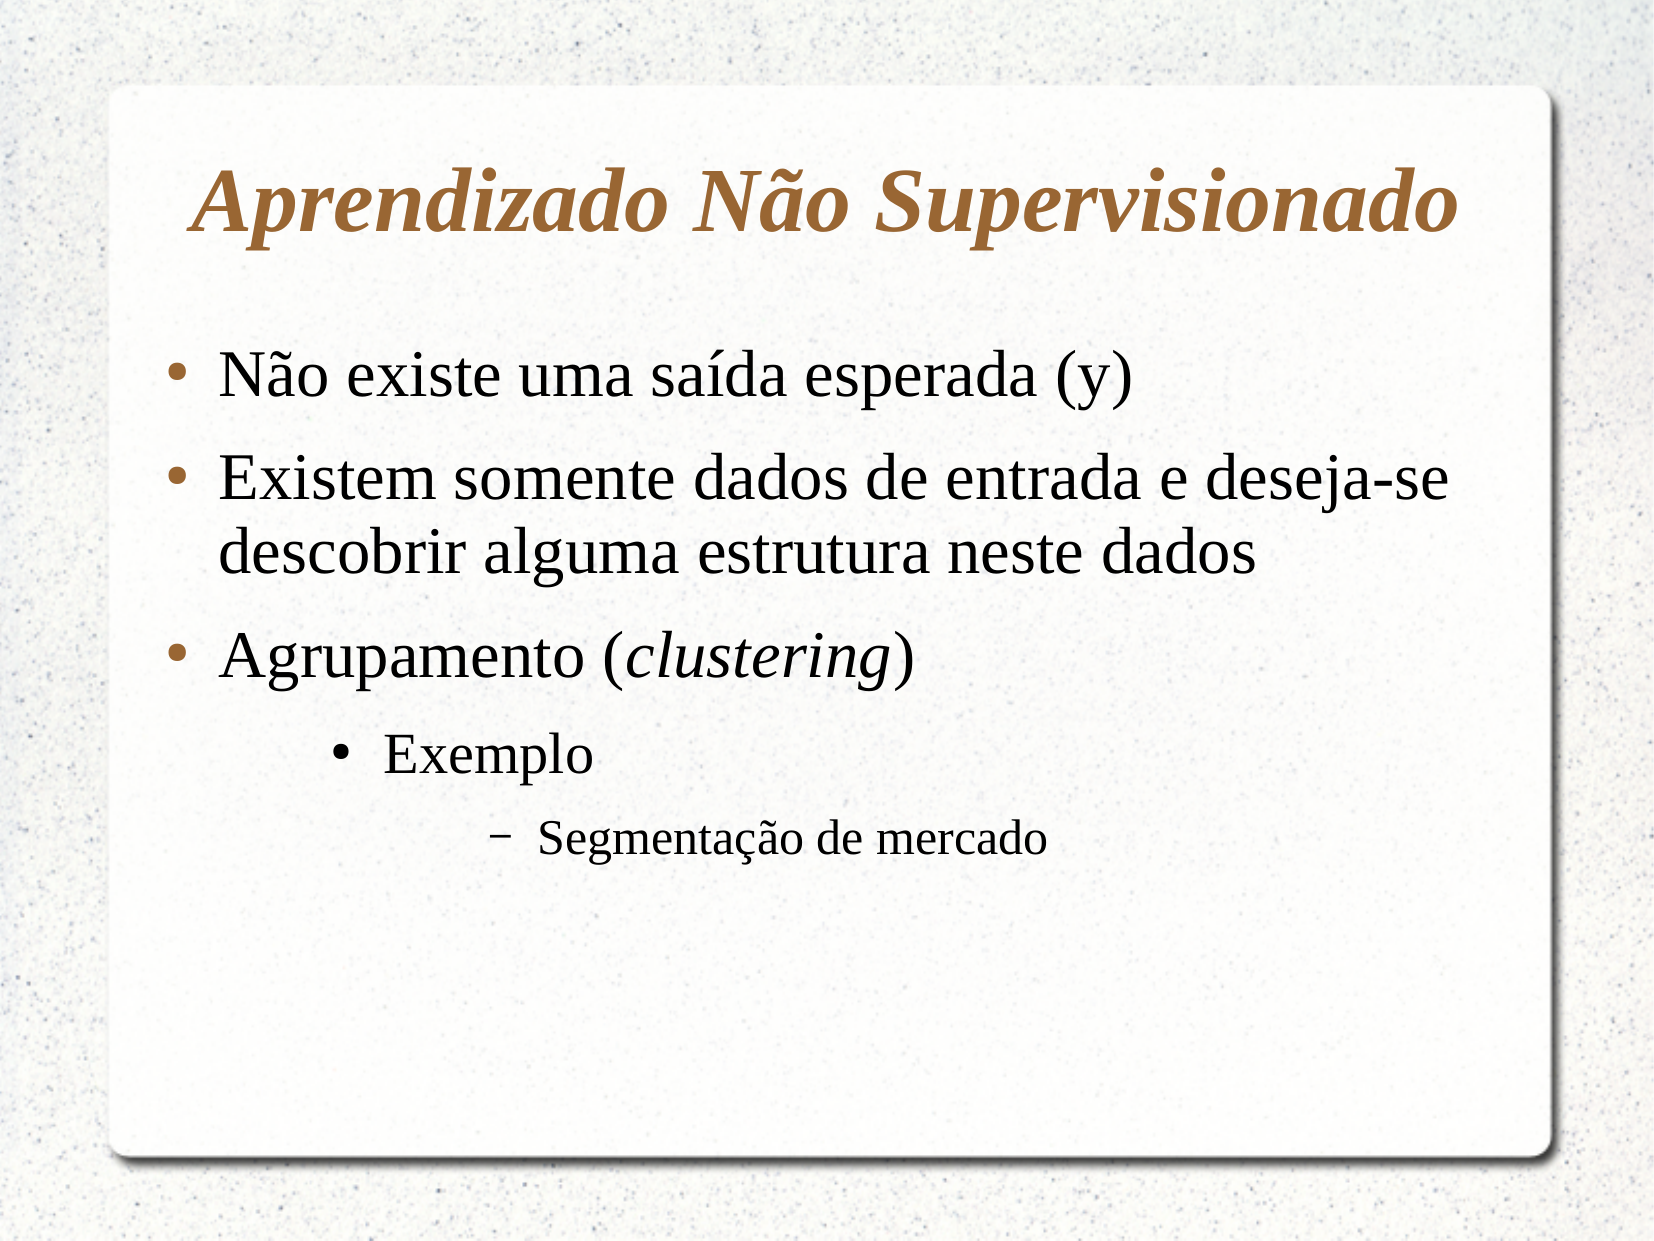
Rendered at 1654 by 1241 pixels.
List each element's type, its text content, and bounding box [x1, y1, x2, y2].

list Não existe uma saída esperada (y) Existem somente dados de entrada e deseja-se descobrir alguma estrutura neste dados Agrupamento (clustering) Exemplo Segmentação de mercado [147, 336, 1506, 1241]
title Aprendizado Não Supervisionado [118, 96, 1536, 304]
picture [0, 0, 1654, 1241]
